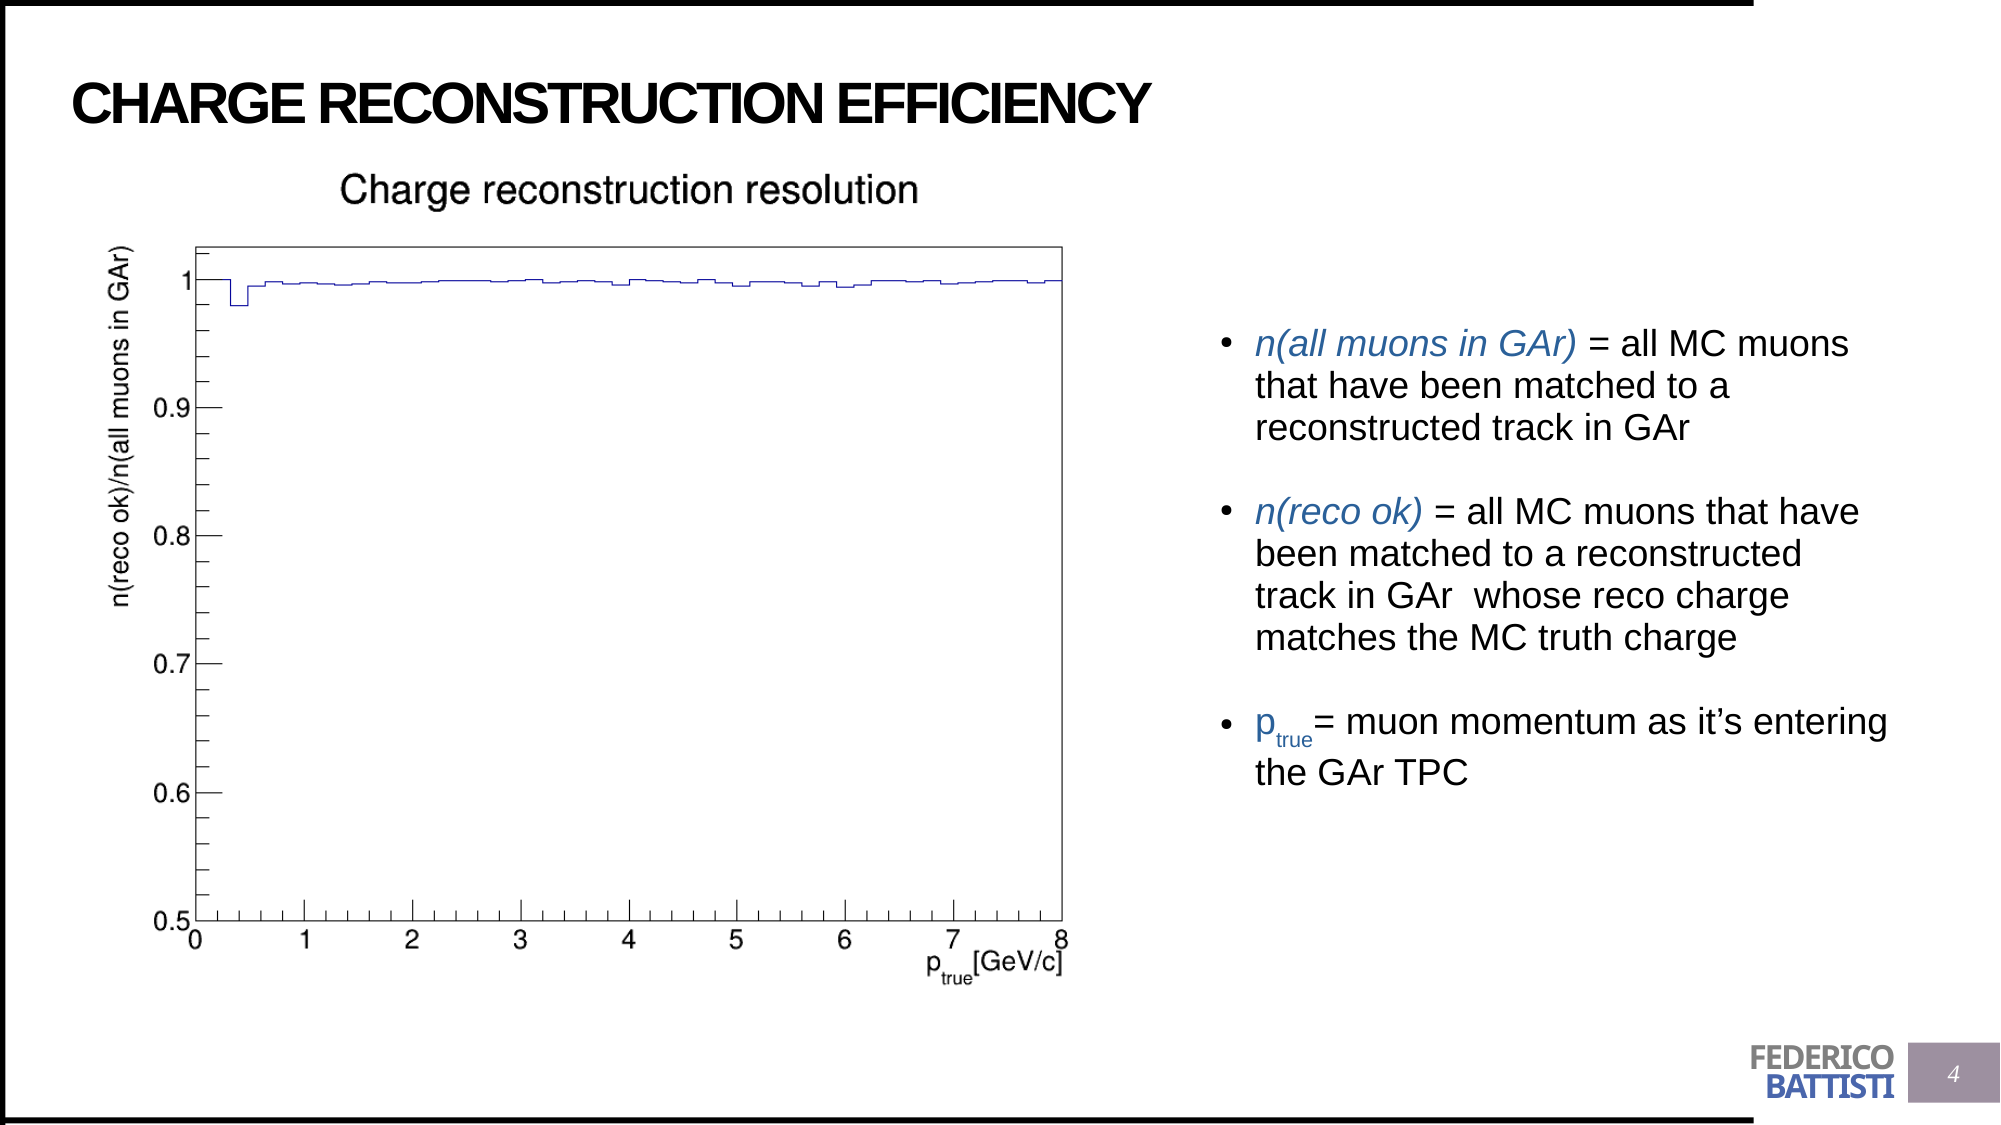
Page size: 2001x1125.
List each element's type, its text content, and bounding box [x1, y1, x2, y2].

text_box n(all muons in GAr) = all MC muons that have been matched to a reconstructed track in GAr n(reco ok) = all MC muons that have been matched to a reconstructed track in GAr whose reco charge matches the MC truth charge ptrue= muon momentum as it’s entering the GAr TPC [1205, 315, 1906, 886]
title CHARGE reconstruction EFFICIENCY [70, 67, 1580, 142]
slide_number <number> [1931, 1050, 1977, 1096]
picture [88, 163, 1171, 1006]
